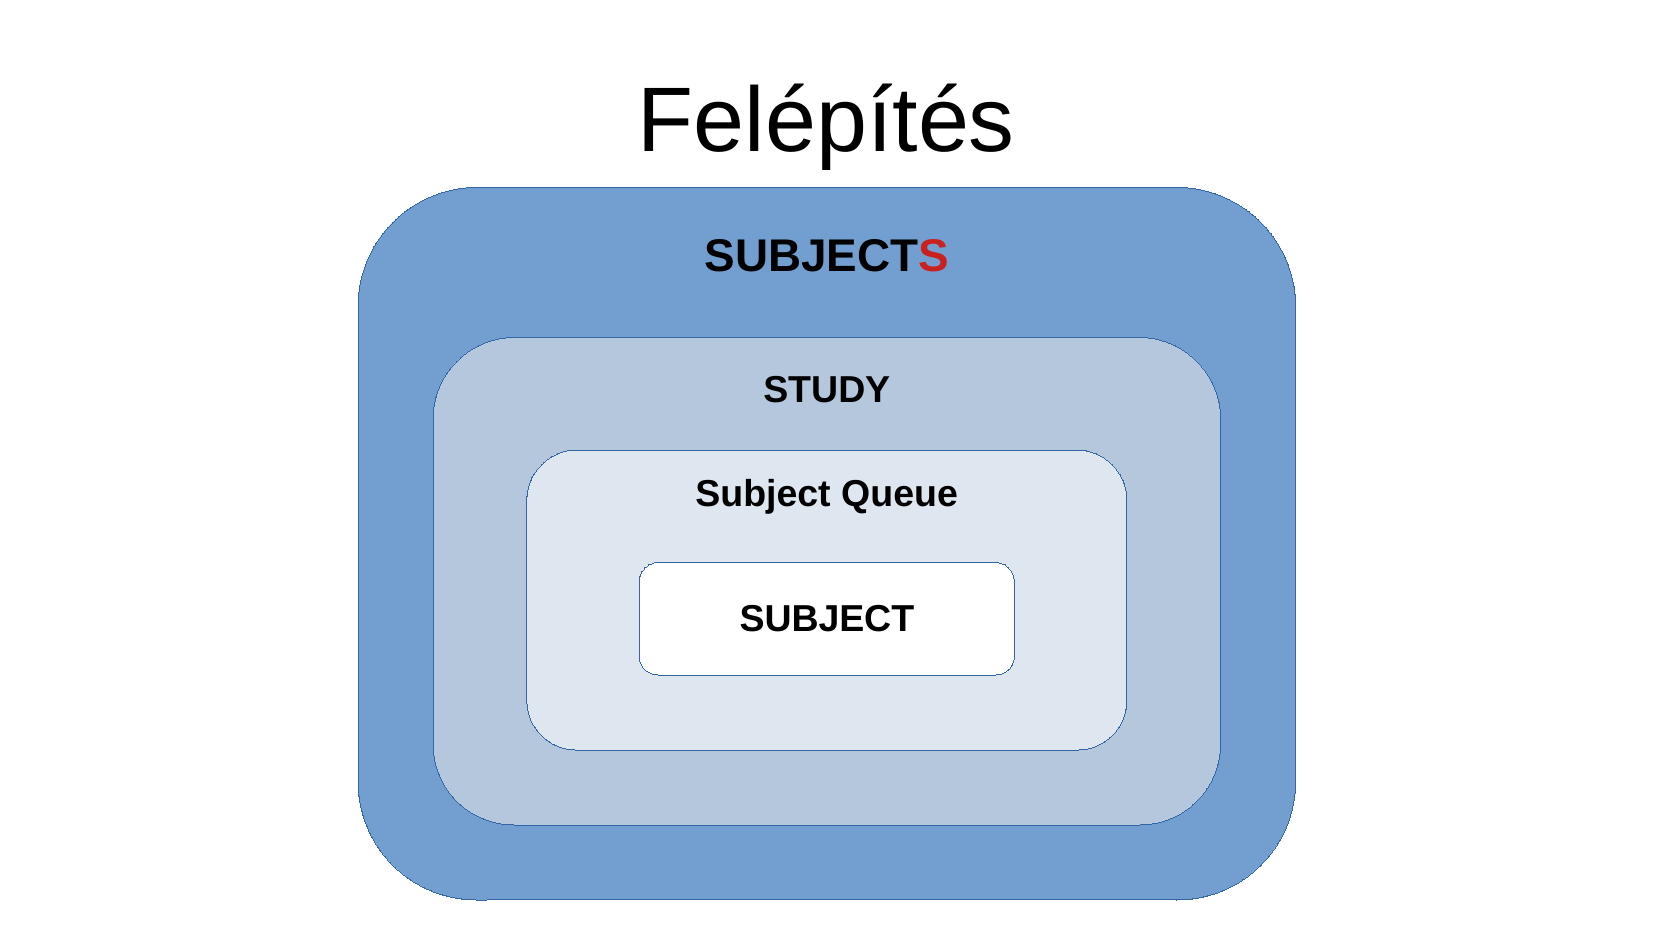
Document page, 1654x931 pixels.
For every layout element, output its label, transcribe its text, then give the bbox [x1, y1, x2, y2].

text_box SUBJECT [639, 562, 1015, 676]
text_box SUBJECTS [358, 187, 1296, 901]
text_box Subject Queue [526, 450, 1127, 751]
text_box STUDY [433, 337, 1221, 826]
title Felépítés [82, 37, 1571, 193]
